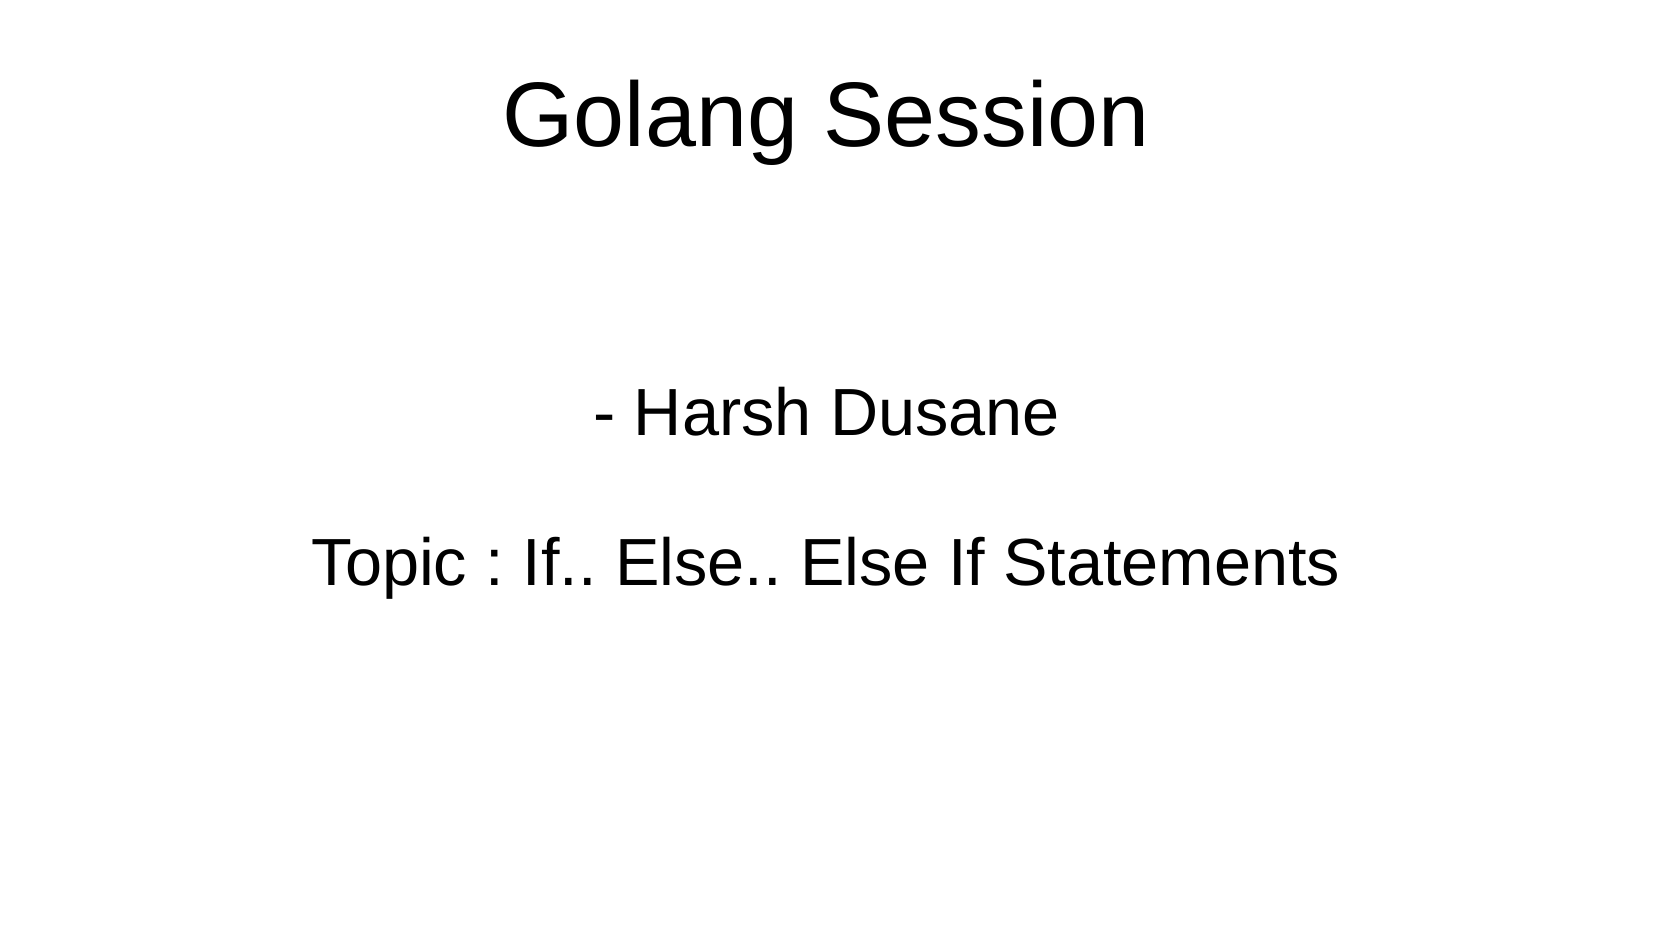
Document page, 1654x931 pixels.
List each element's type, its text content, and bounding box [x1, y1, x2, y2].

subtitle - Harsh Dusane Topic : If.. Else.. Else If Statements [82, 217, 1571, 758]
title Golang Session [82, 37, 1571, 193]
